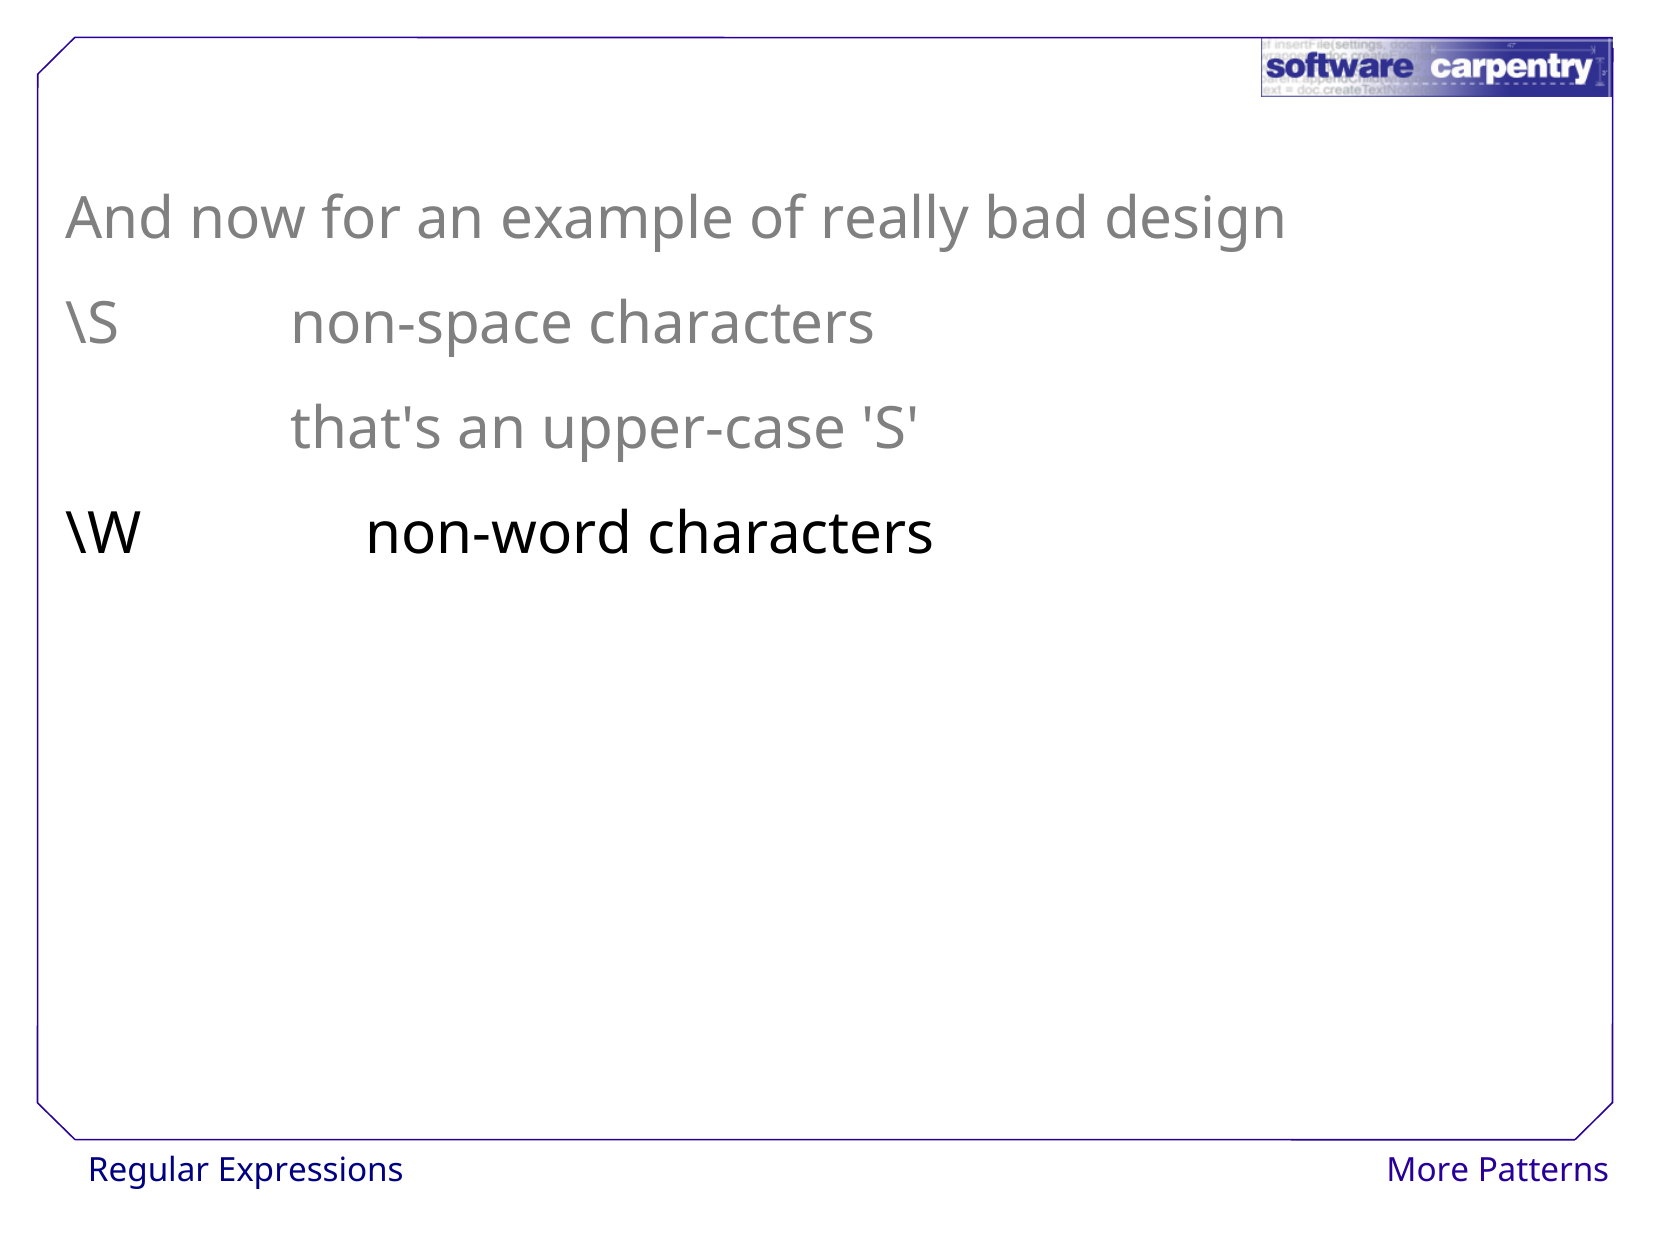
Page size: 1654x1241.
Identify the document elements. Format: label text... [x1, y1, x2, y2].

text_box And now for an example of really bad design \S non-space characters that's an upper-case 'S' \W non-word characters [50, 137, 1453, 574]
picture [1261, 39, 1613, 97]
